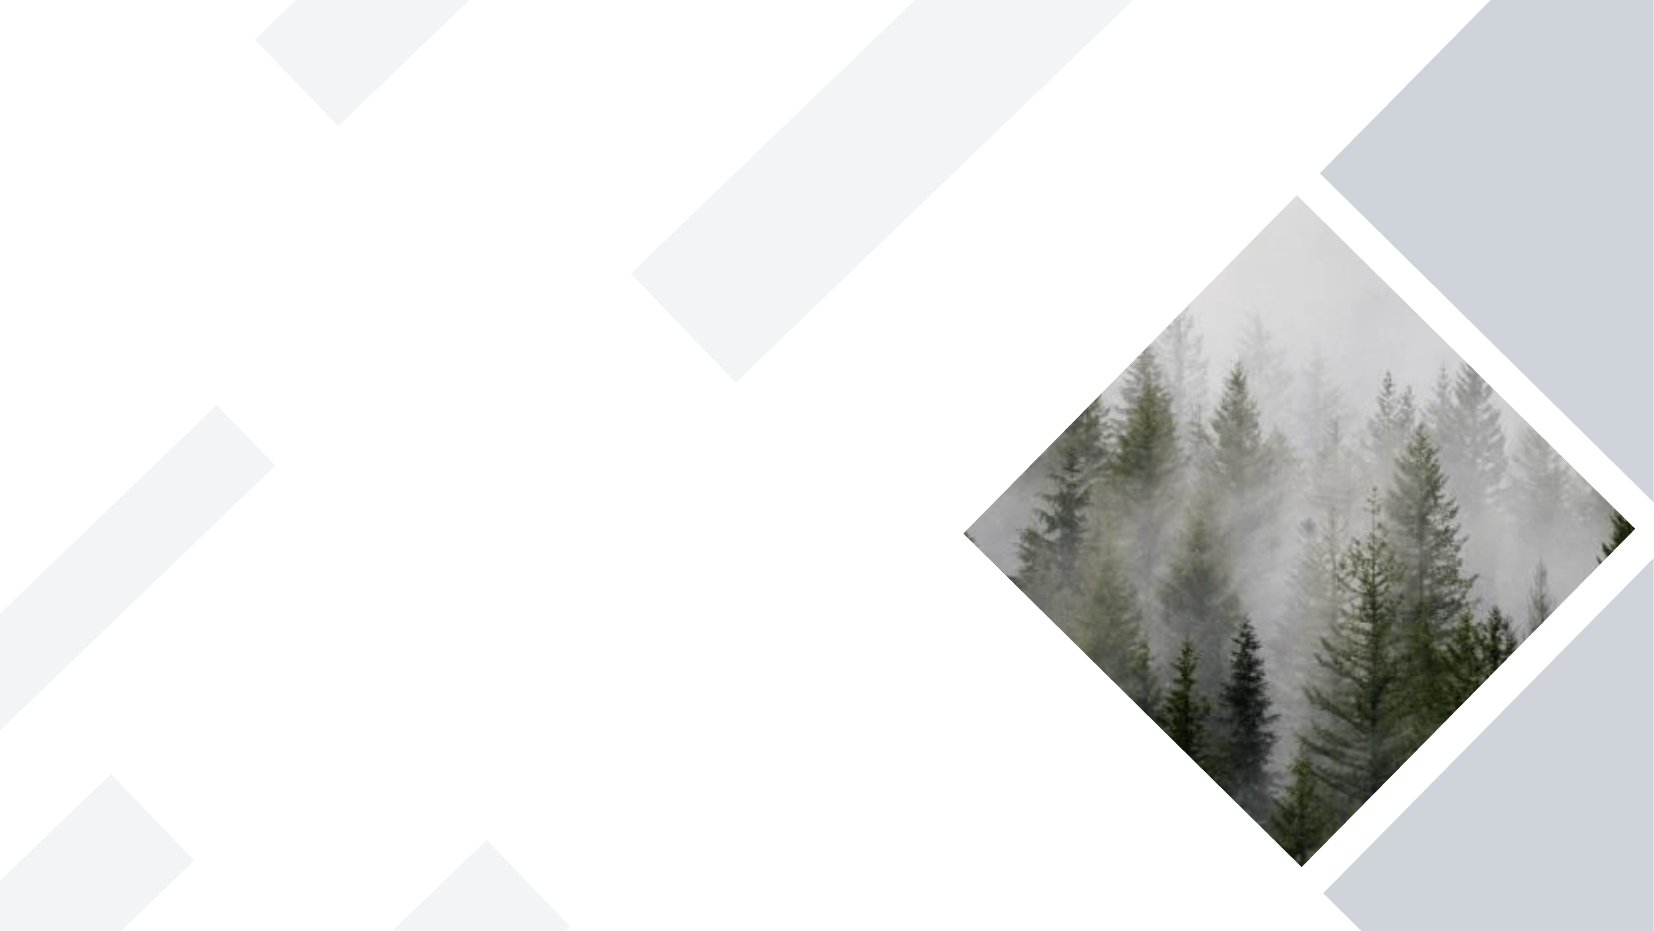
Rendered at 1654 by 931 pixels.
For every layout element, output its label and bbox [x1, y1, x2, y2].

text_box [963, 195, 1636, 867]
